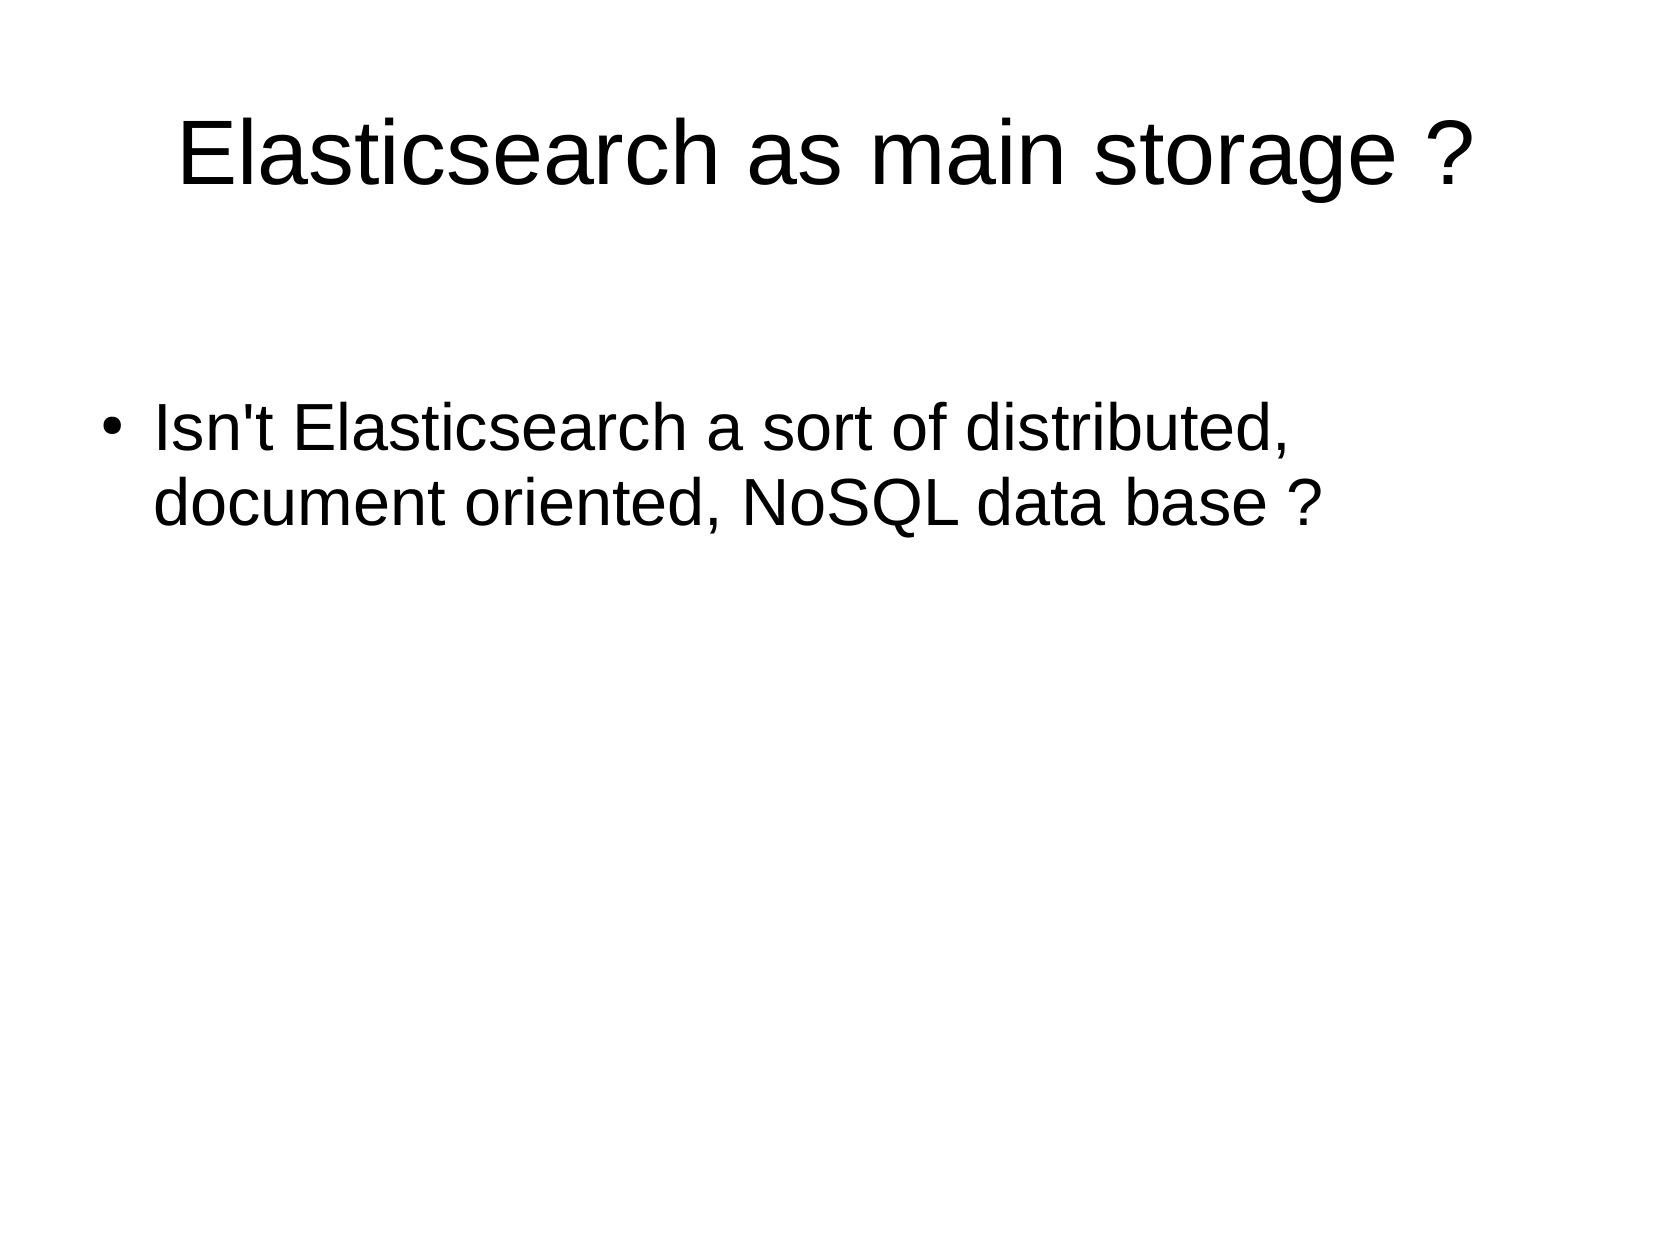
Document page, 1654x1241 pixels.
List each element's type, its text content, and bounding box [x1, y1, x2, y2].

title Elasticsearch as main storage ? [82, 49, 1571, 257]
list Isn't Elasticsearch a sort of distributed, document oriented, NoSQL data base ? [82, 389, 1571, 1010]
